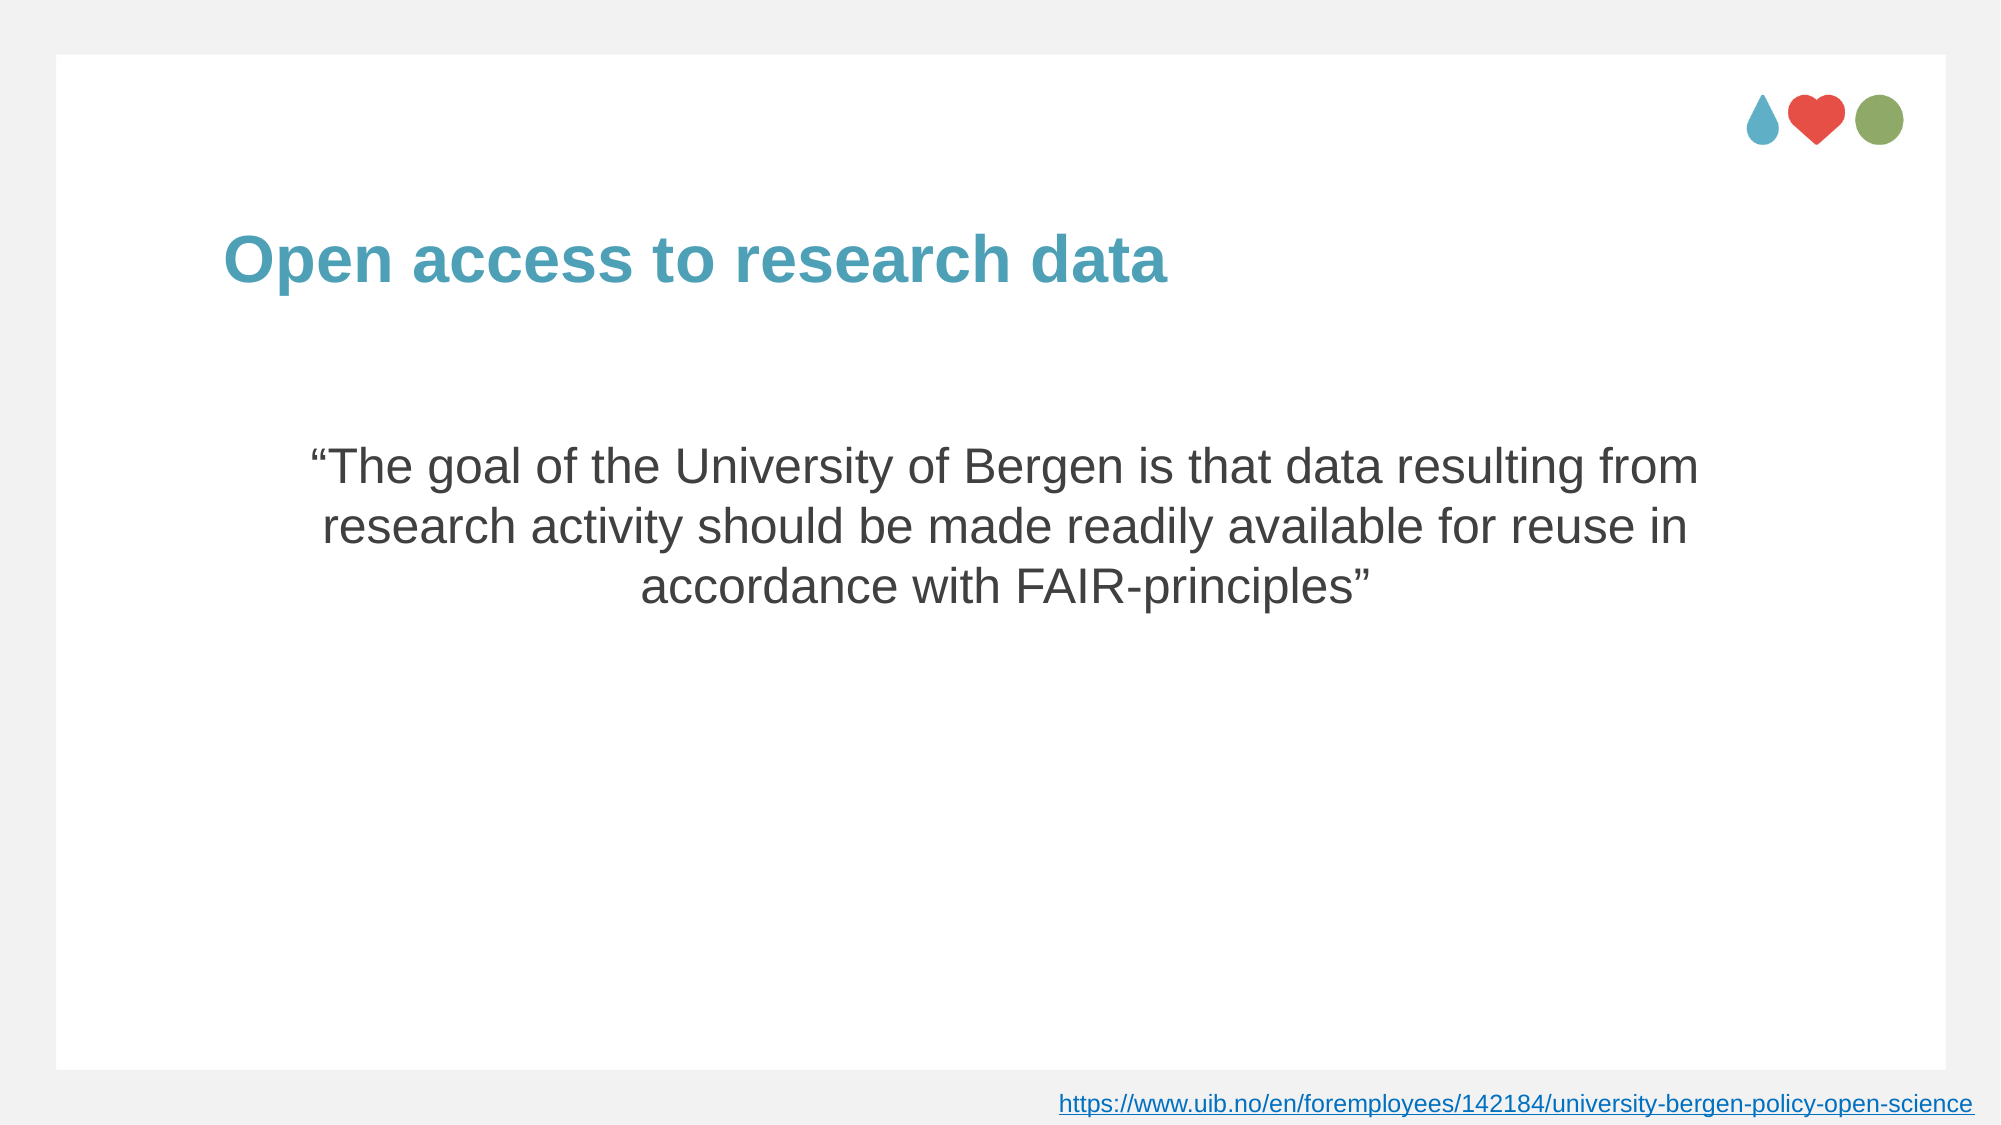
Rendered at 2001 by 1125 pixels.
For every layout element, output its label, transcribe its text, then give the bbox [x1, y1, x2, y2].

text_box https://www.uib.no/en/foremployees/142184/university-bergen-policy-open-science [1043, 1079, 2000, 1125]
list “The goal of the University of Bergen is that data resulting from research activity should be made readily available for reuse in accordance with FAIR-principles” [223, 433, 1788, 957]
title Open access to research data [223, 175, 1788, 284]
